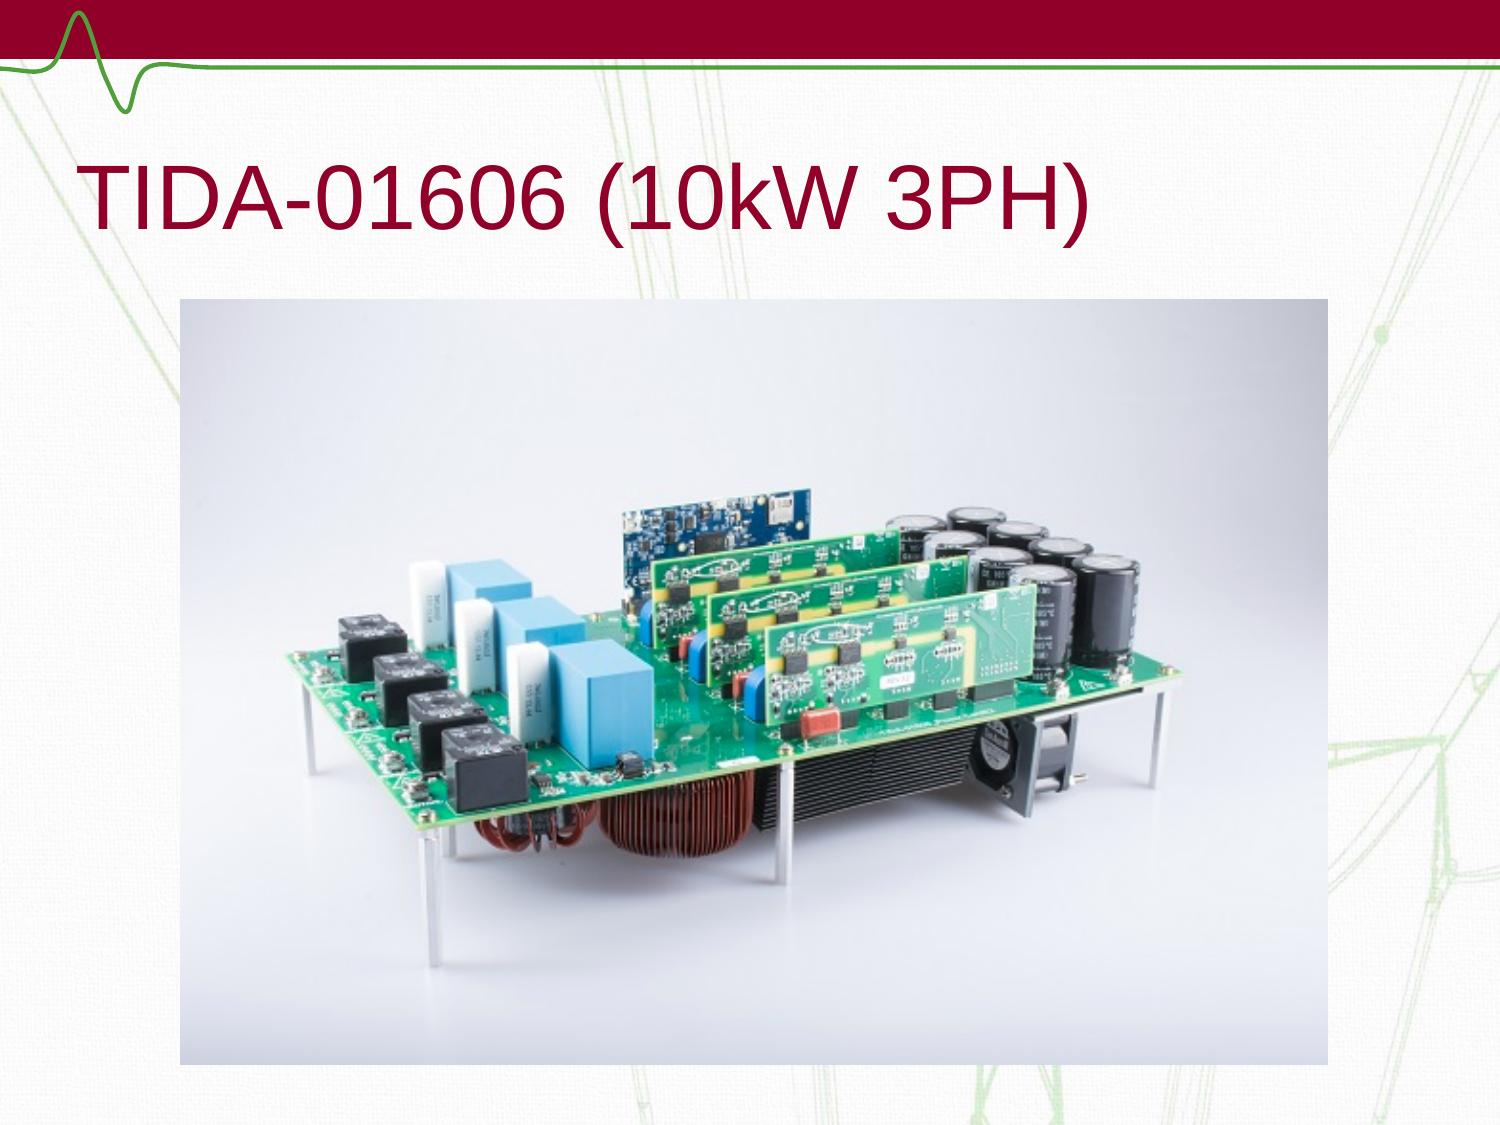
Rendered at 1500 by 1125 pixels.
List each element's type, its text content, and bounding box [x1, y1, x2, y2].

picture [0, 59, 1500, 1125]
title TIDA-01606 (10kW 3PH) [75, 103, 1425, 292]
picture [0, 59, 53, 69]
picture [102, 59, 1500, 103]
